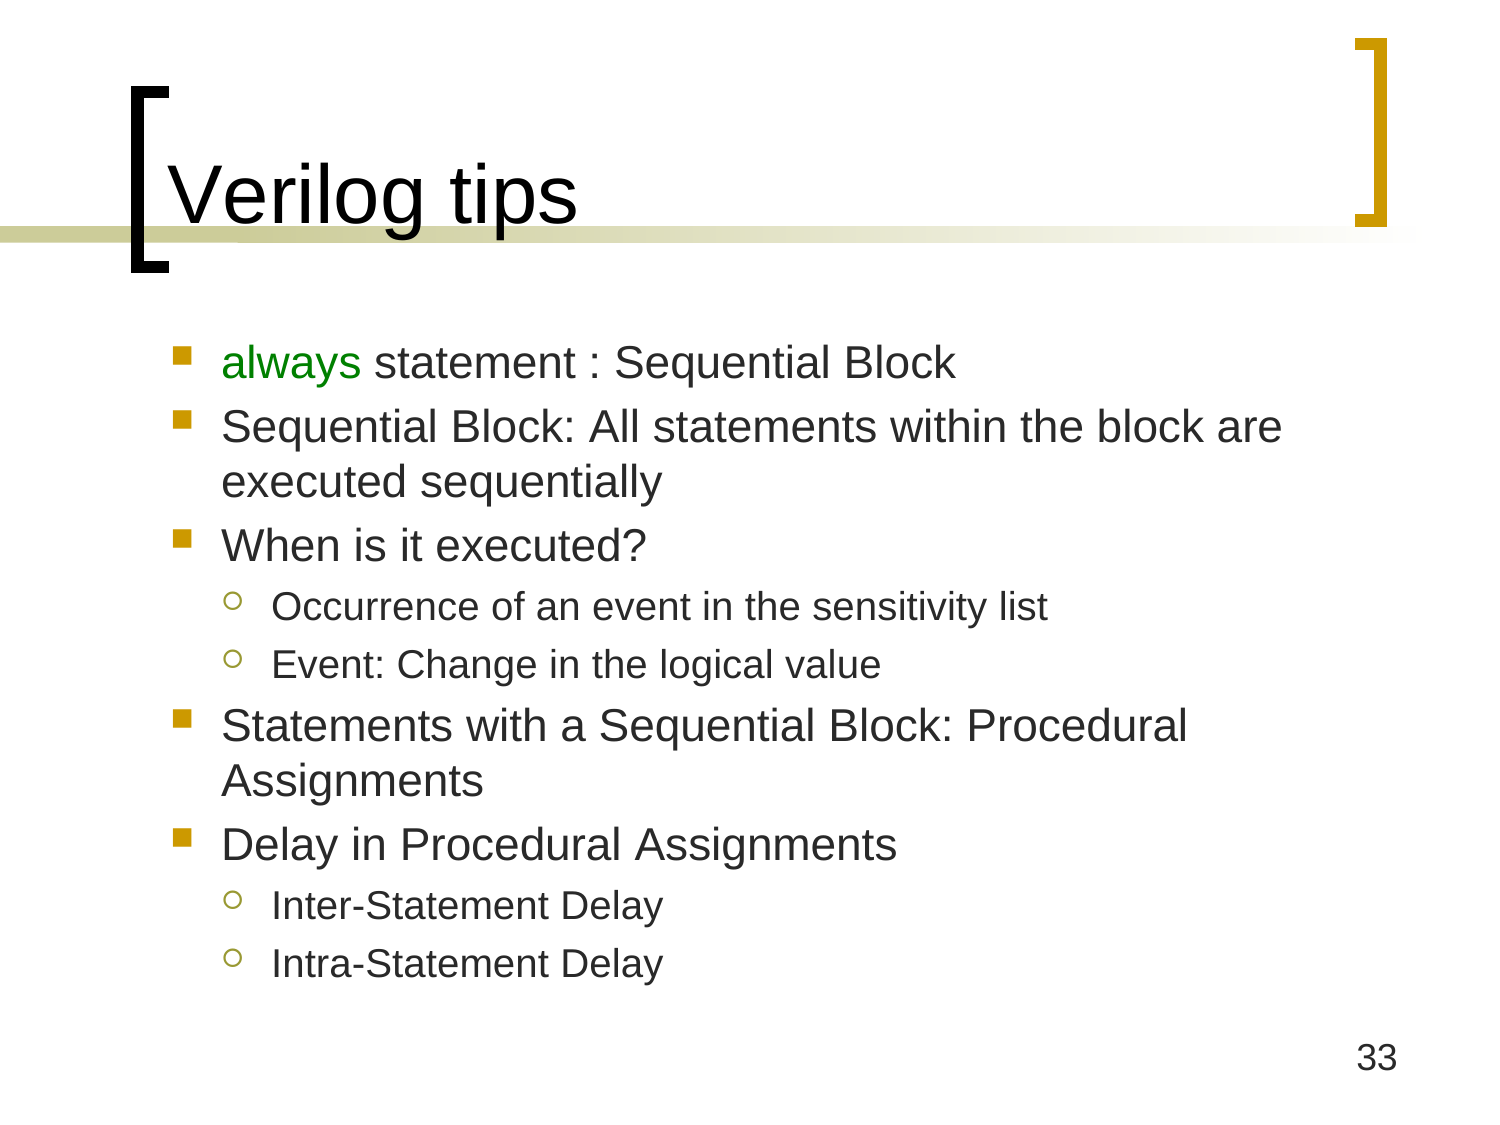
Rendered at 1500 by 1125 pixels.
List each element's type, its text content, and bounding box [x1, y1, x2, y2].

list always statement : Sequential Block Sequential Block: All statements within the block are executed sequentially When is it executed? Occurrence of an event in the sensitivity list Event: Change in the logical value Statements with a Sequential Block: Procedural Assignments Delay in Procedural Assignments Inter-Statement Delay Intra-Statement Delay [155, 324, 1413, 1000]
title Verilog tips [152, 15, 1328, 248]
